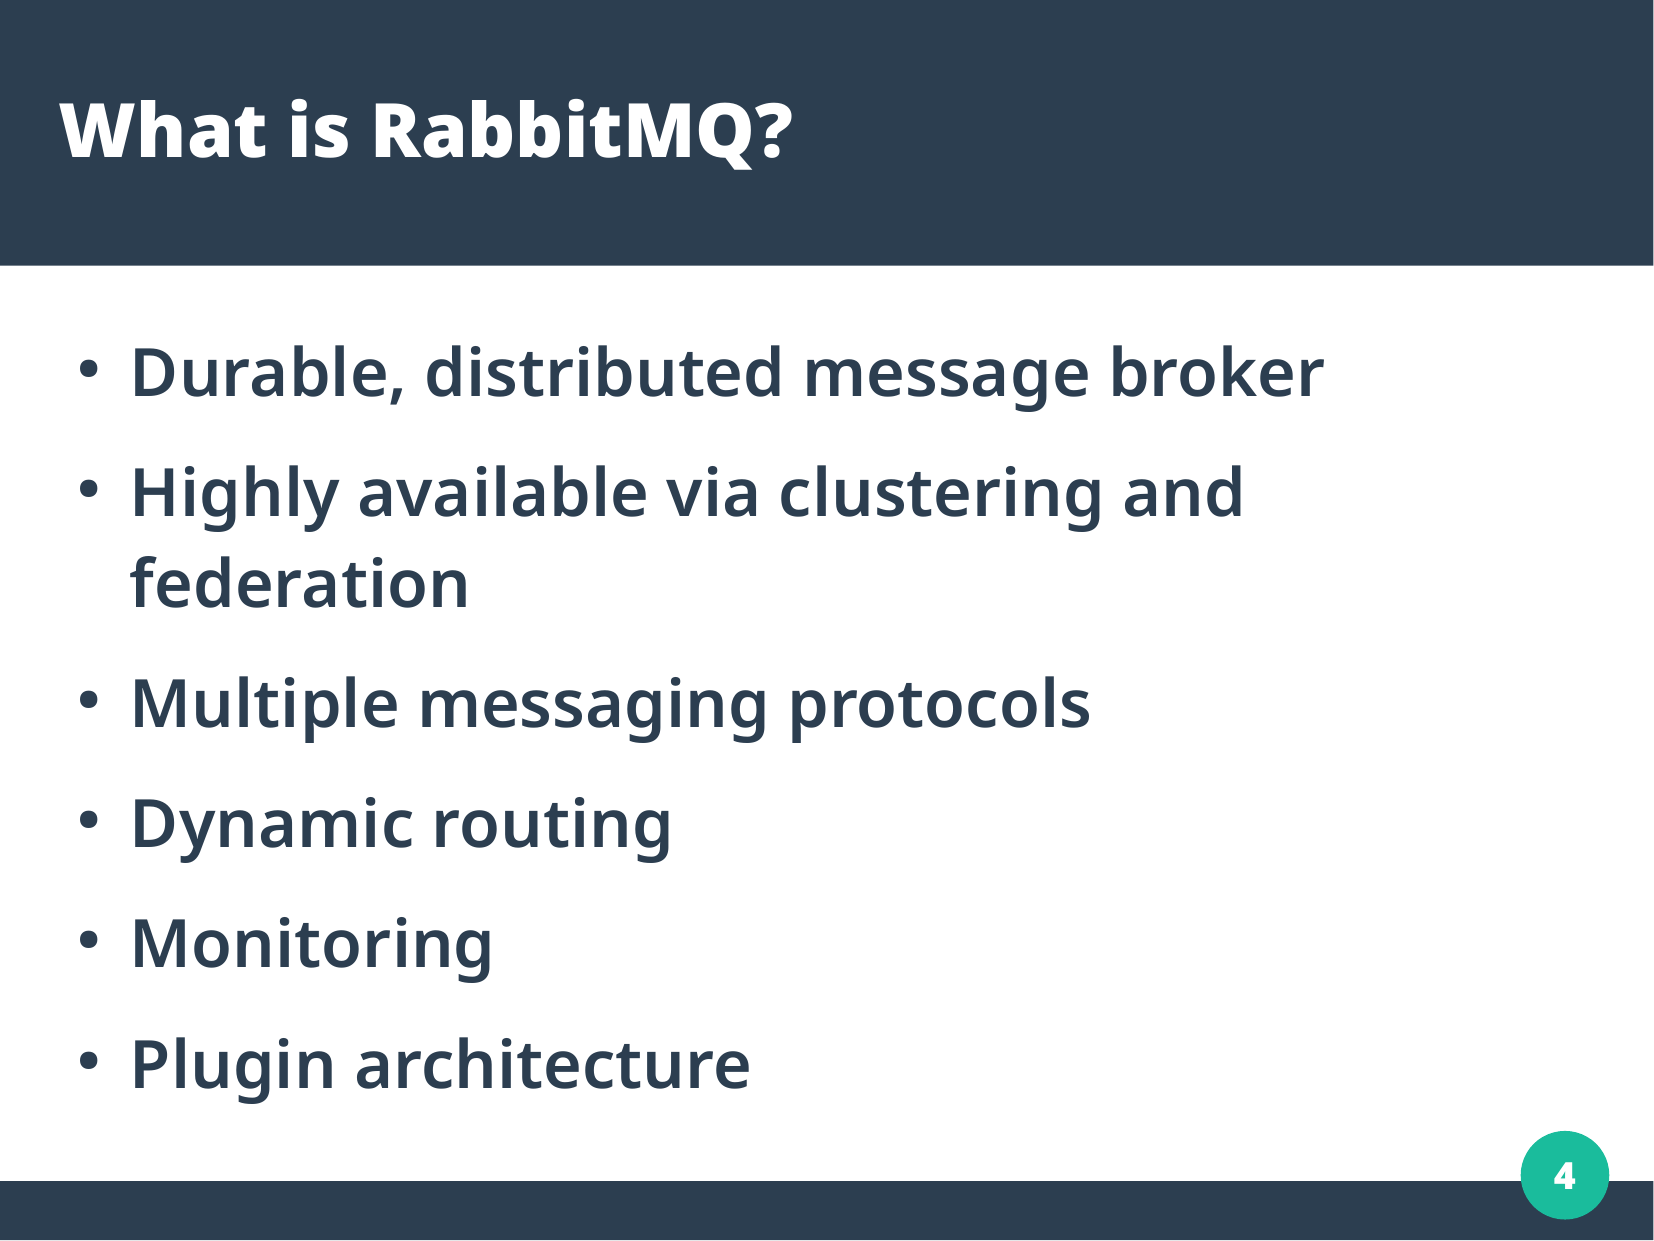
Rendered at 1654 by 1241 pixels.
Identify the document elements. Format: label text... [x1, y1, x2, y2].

list Durable, distributed message broker Highly available via clustering and federation Multiple messaging protocols Dynamic routing Monitoring Plugin architecture [59, 324, 1595, 1152]
title What is RabbitMQ? [59, 49, 1595, 207]
